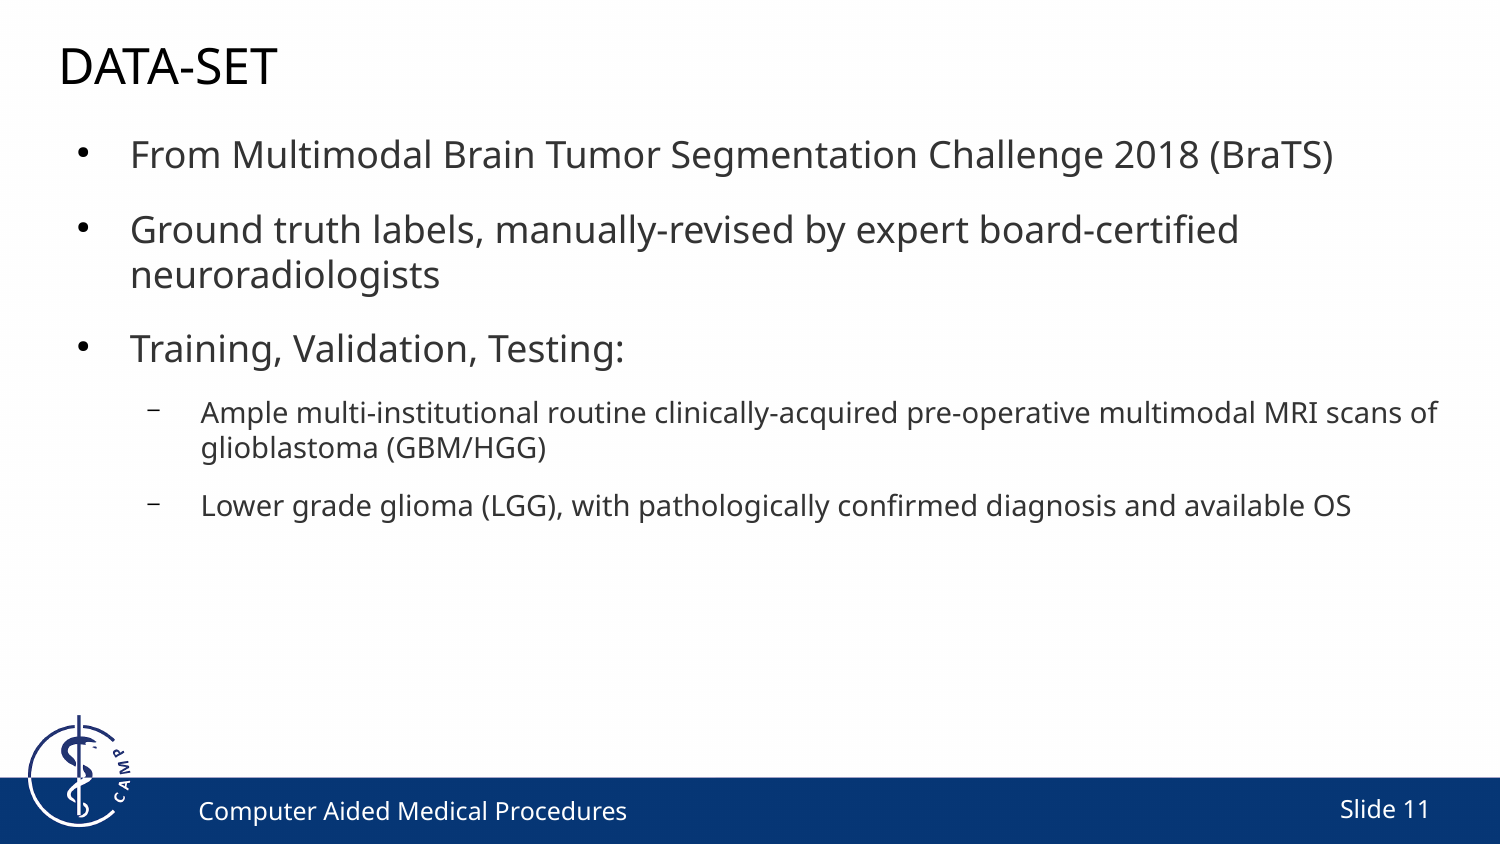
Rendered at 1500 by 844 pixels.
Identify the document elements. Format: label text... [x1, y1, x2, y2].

text_box Slide <number> [1325, 778, 1500, 844]
list From Multimodal Brain Tumor Segmentation Challenge 2018 (BraTS) Ground truth labels, manually-revised by expert board-certified neuroradiologists Training, Validation, Testing: Ample multi-institutional routine clinically-acquired pre-operative multimodal MRI scans of glioblastoma (GBM/HGG) Lower grade glioma (LGG), with pathologically confirmed diagnosis and available OS [58, 131, 1441, 760]
text_box Computer Aided Medical Procedures [183, 778, 800, 844]
title DATA-SET [58, 28, 1438, 104]
picture [0, 0, 1500, 844]
